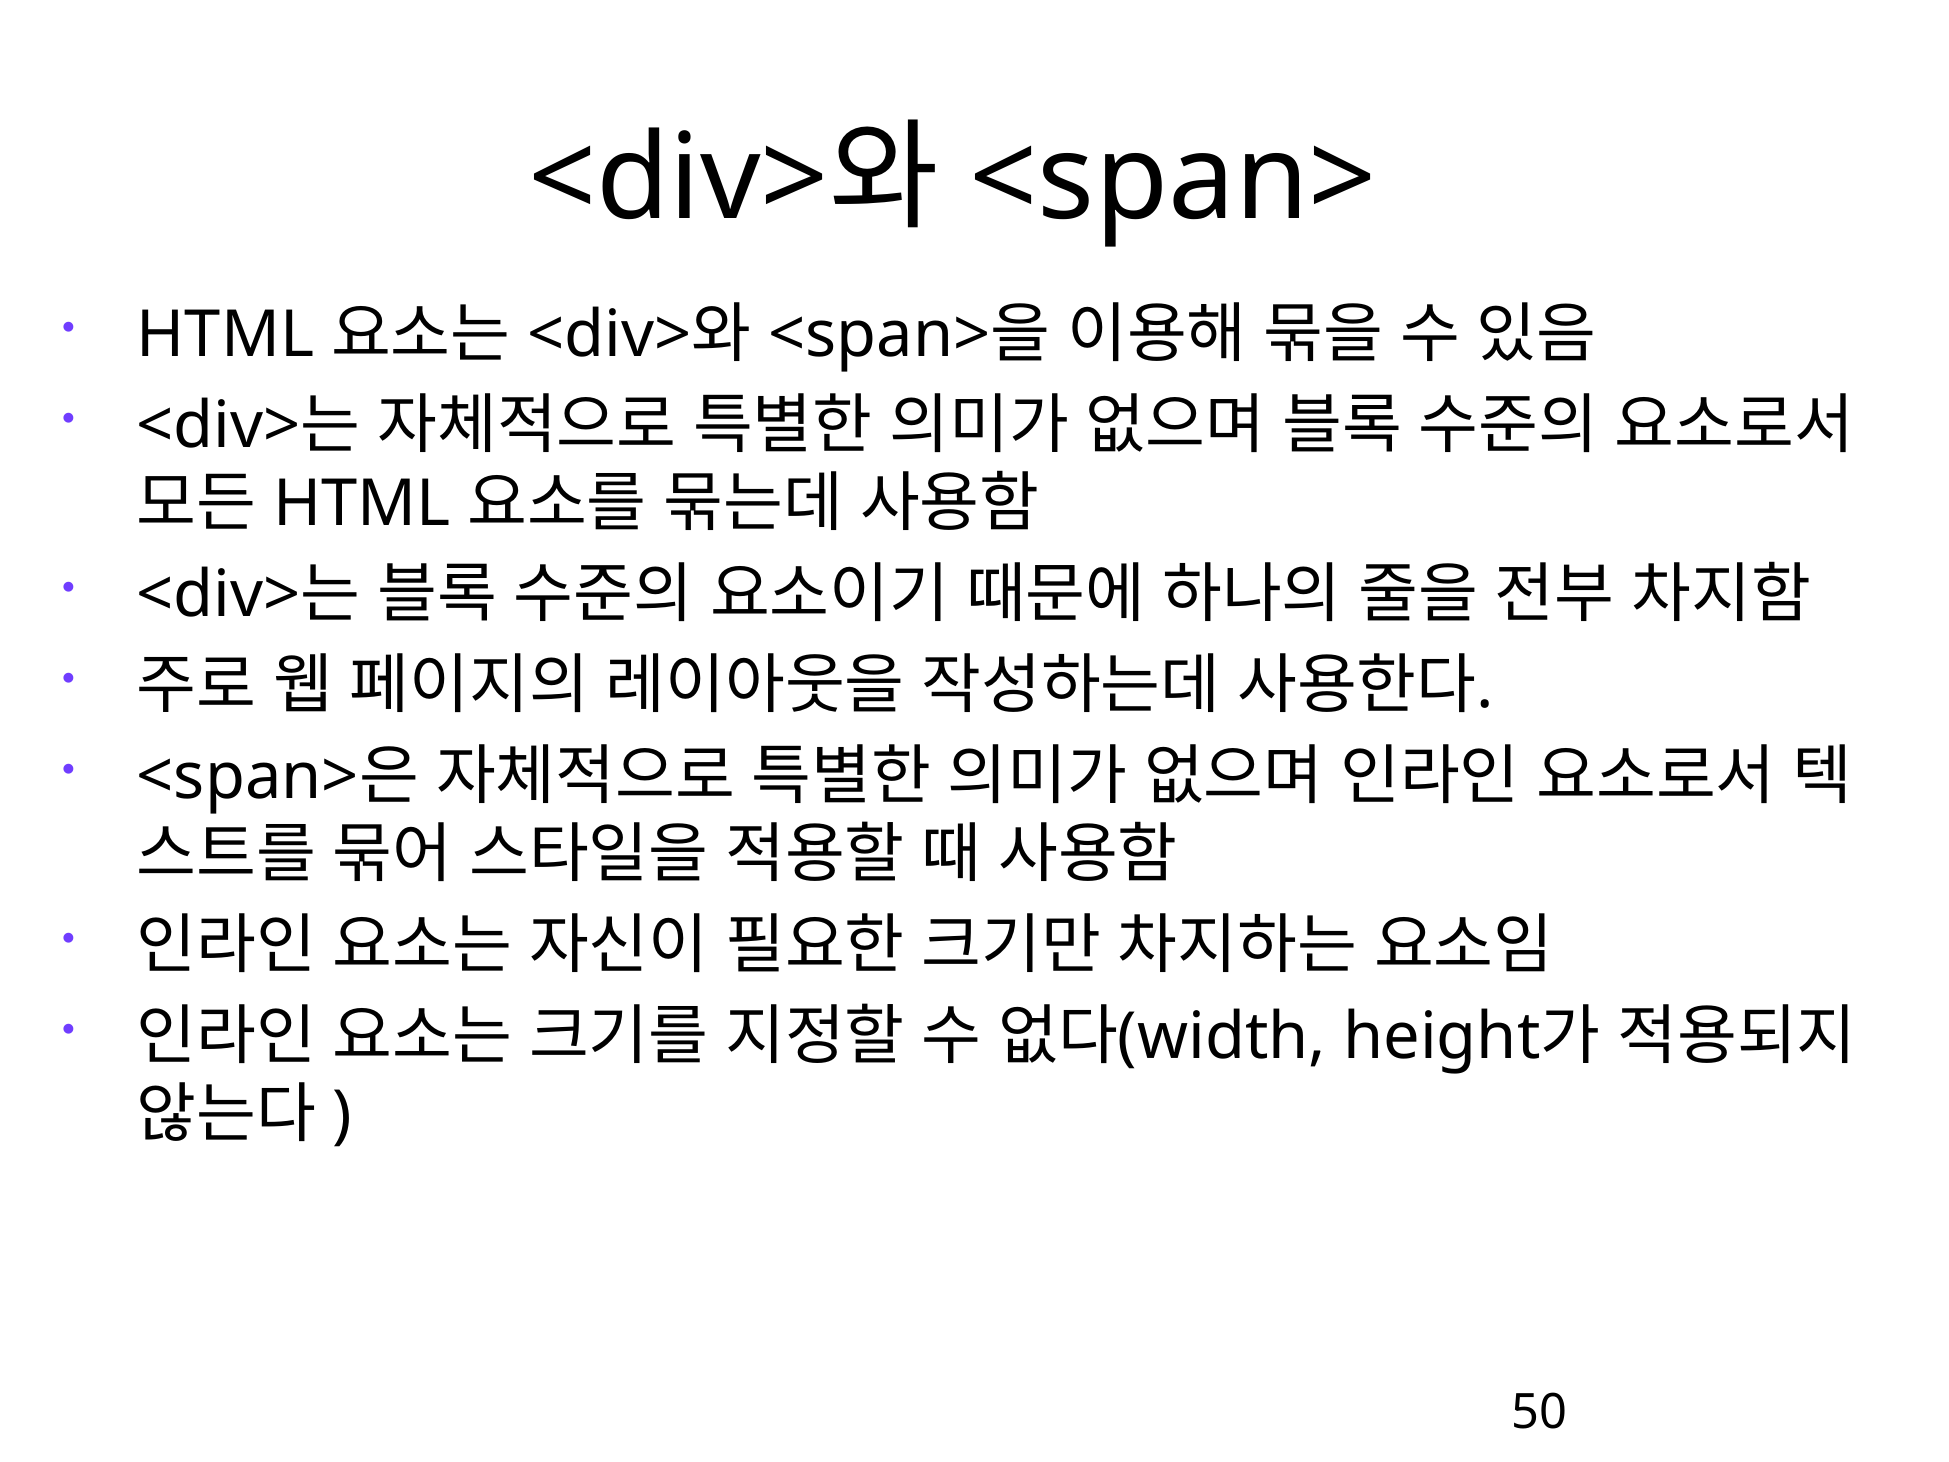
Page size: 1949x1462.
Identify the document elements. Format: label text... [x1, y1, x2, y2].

title <div>와 <span> [156, 92, 1749, 255]
slide_number <숫자> [1496, 1372, 1899, 1462]
list HTML 요소는 <div>와 <span>을 이용해 묶을 수 있음 <div>는 자체적으로 특별한 의미가 없으며 블록 수준의 요소로서 모든 HTML 요소를 묶는데 사용함 <div>는 블록 수준의 요소이기 때문에 하나의 줄을 전부 차지함 주로 웹 페이지의 레이아웃을 작성하는데 사용한다. <span>은 자체적으로 특별한 의미가 없으며 인라인 요소로서 텍스트를 묶어 스타일을 적용할 때 사용함 인라인 요소는 자신이 필요한 크기만 차지하는 요소임 인라인 요소는 크기를 지정할 수 없다(width, height가 적용되지 않는다 ) [48, 284, 1897, 1343]
